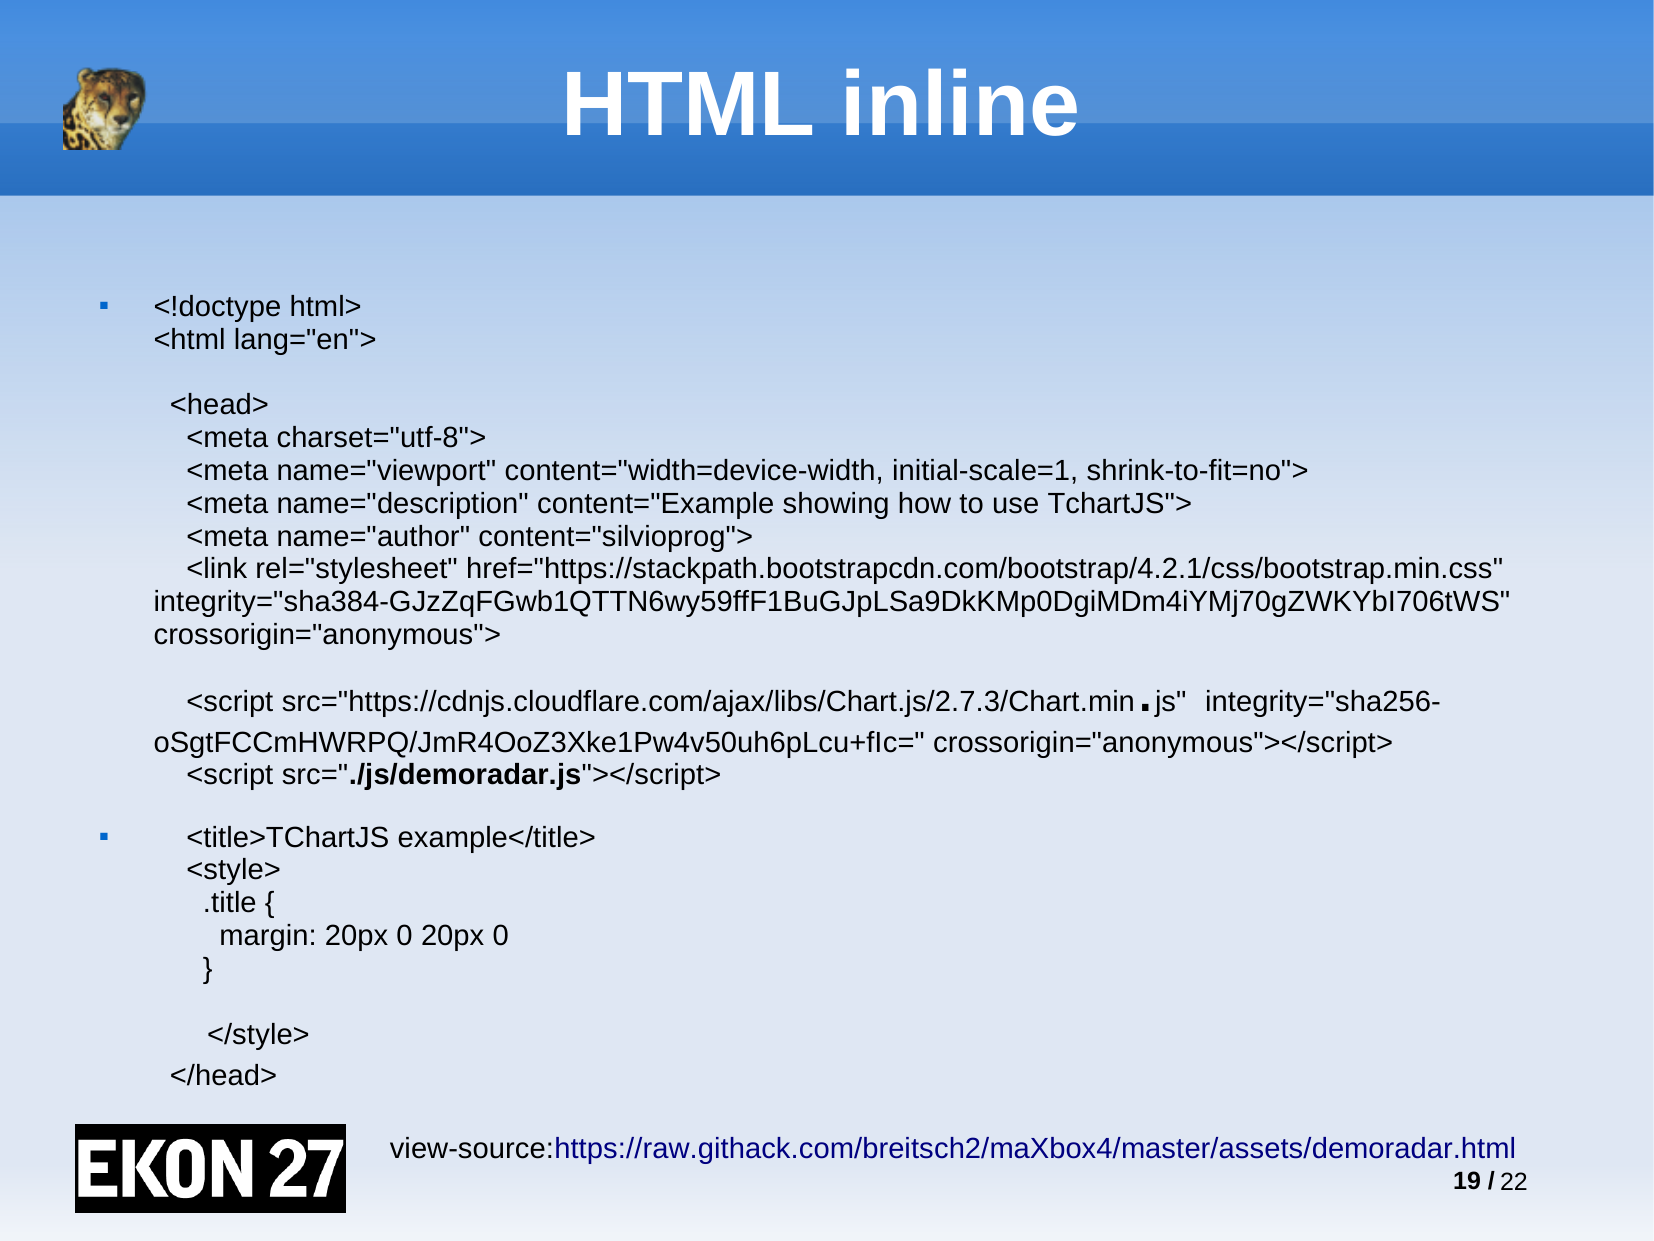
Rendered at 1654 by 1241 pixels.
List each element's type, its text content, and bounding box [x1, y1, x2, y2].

text_box view-source:https://raw.githack.com/breitsch2/maXbox4/master/assets/demoradar.html [375, 1125, 1538, 1210]
title HTML inline [76, 0, 1565, 208]
picture [0, 0, 1654, 1241]
list <!doctype html> <html lang="en"> <head> <meta charset="utf-8"> <meta name="viewport" content="width=device-width, initial-scale=1, shrink-to-fit=no"> <meta name="description" content="Example showing how to use TchartJS"> <meta name="author" content="silvioprog"> <link rel="stylesheet" href="https://stackpath.bootstrapcdn.com/bootstrap/4.2.1/css/bootstrap.min.css" integrity="sha384-GJzZqFGwb1QTTN6wy59ffF1BuGJpLSa9DkKMp0DgiMDm4iYMj70gZWKYbI706tWS" crossorigin="anonymous"> <script src="https://cdnjs.cloudflare.com/ajax/libs/Chart.js/2.7.3/Chart.min.js" integrity="sha256-oSgtFCCmHWRPQ/JmR4OoZ3Xke1Pw4v50uh6pLcu+fIc=" crossorigin="anonymous"></script> <script src="./js/demoradar.js"></script> <title>TChartJS example</title> <style> .title { margin: 20px 0 20px 0 } </style> </head> [82, 290, 1571, 1109]
